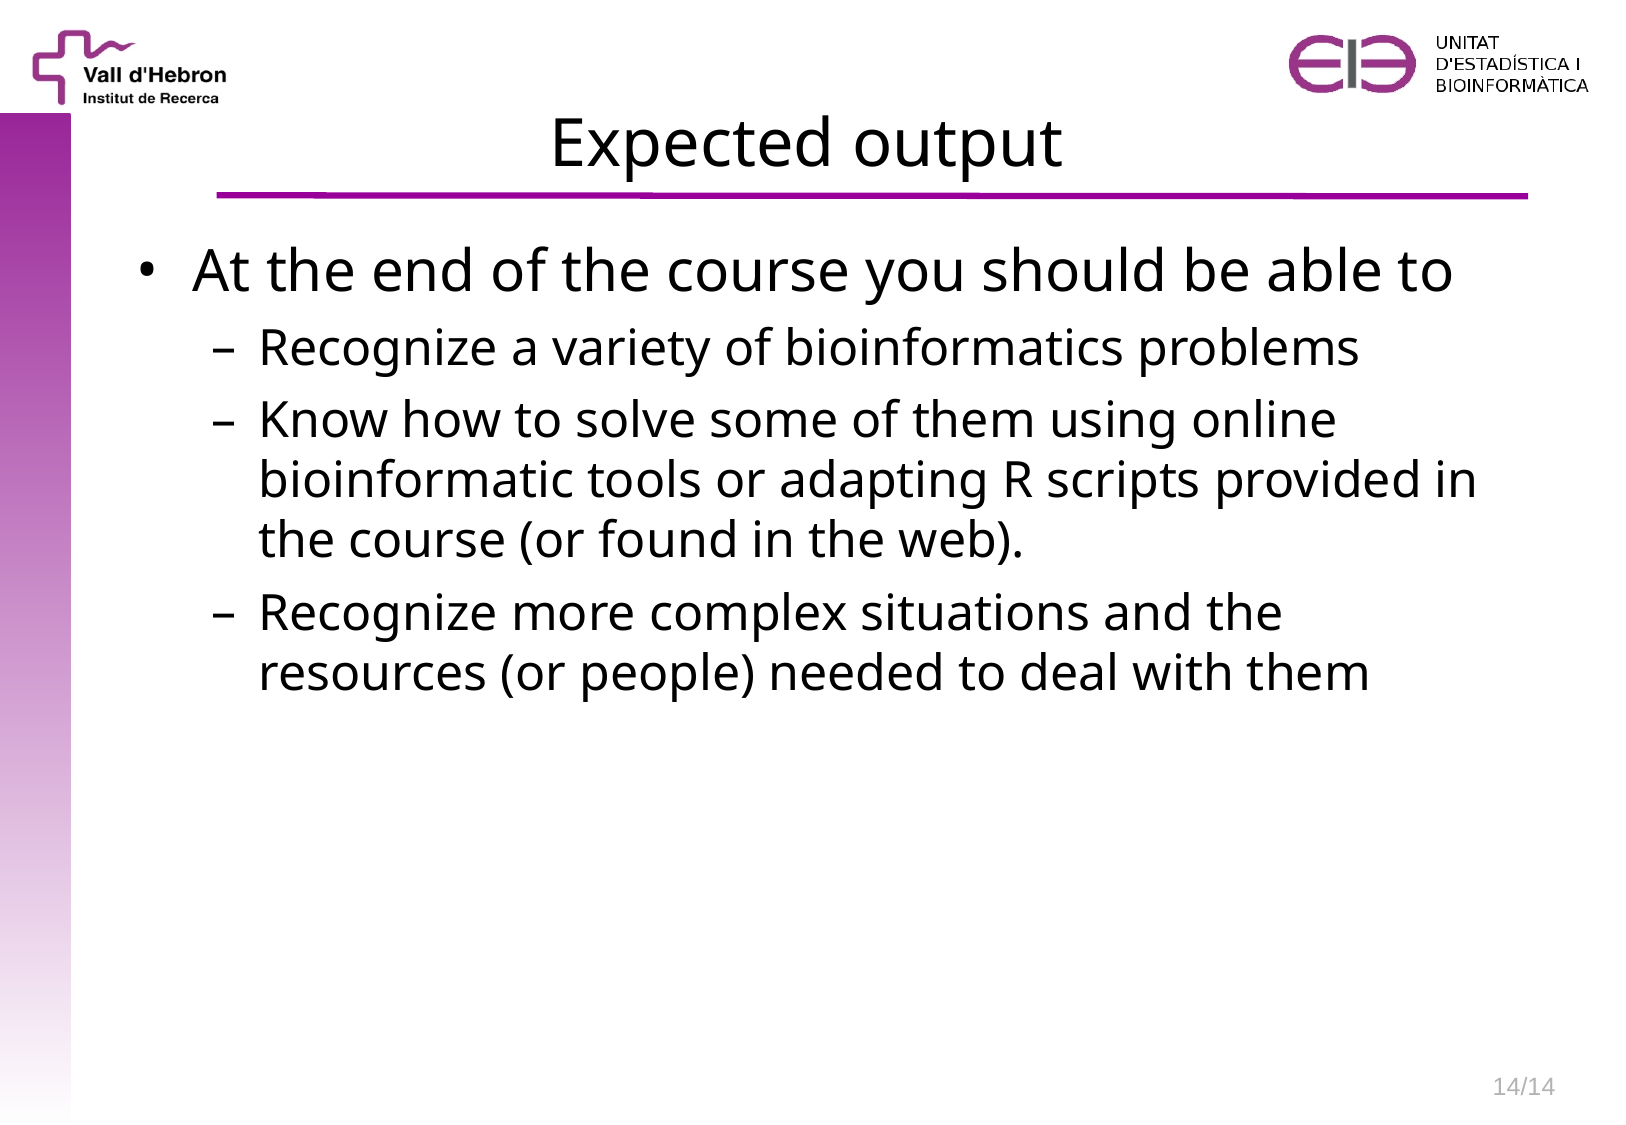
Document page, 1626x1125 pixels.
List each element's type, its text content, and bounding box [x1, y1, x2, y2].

picture [31, 29, 227, 106]
title Expected output [243, 52, 1371, 224]
list At the end of the course you should be able to Recognize a variety of bioinformatics problems Know how to solve some of them using online bioinformatic tools or adapting R scripts provided in the course (or found in the web). Recognize more complex situations and the resources (or people) needed to deal with them [121, 224, 1504, 878]
picture [1279, 24, 1625, 100]
